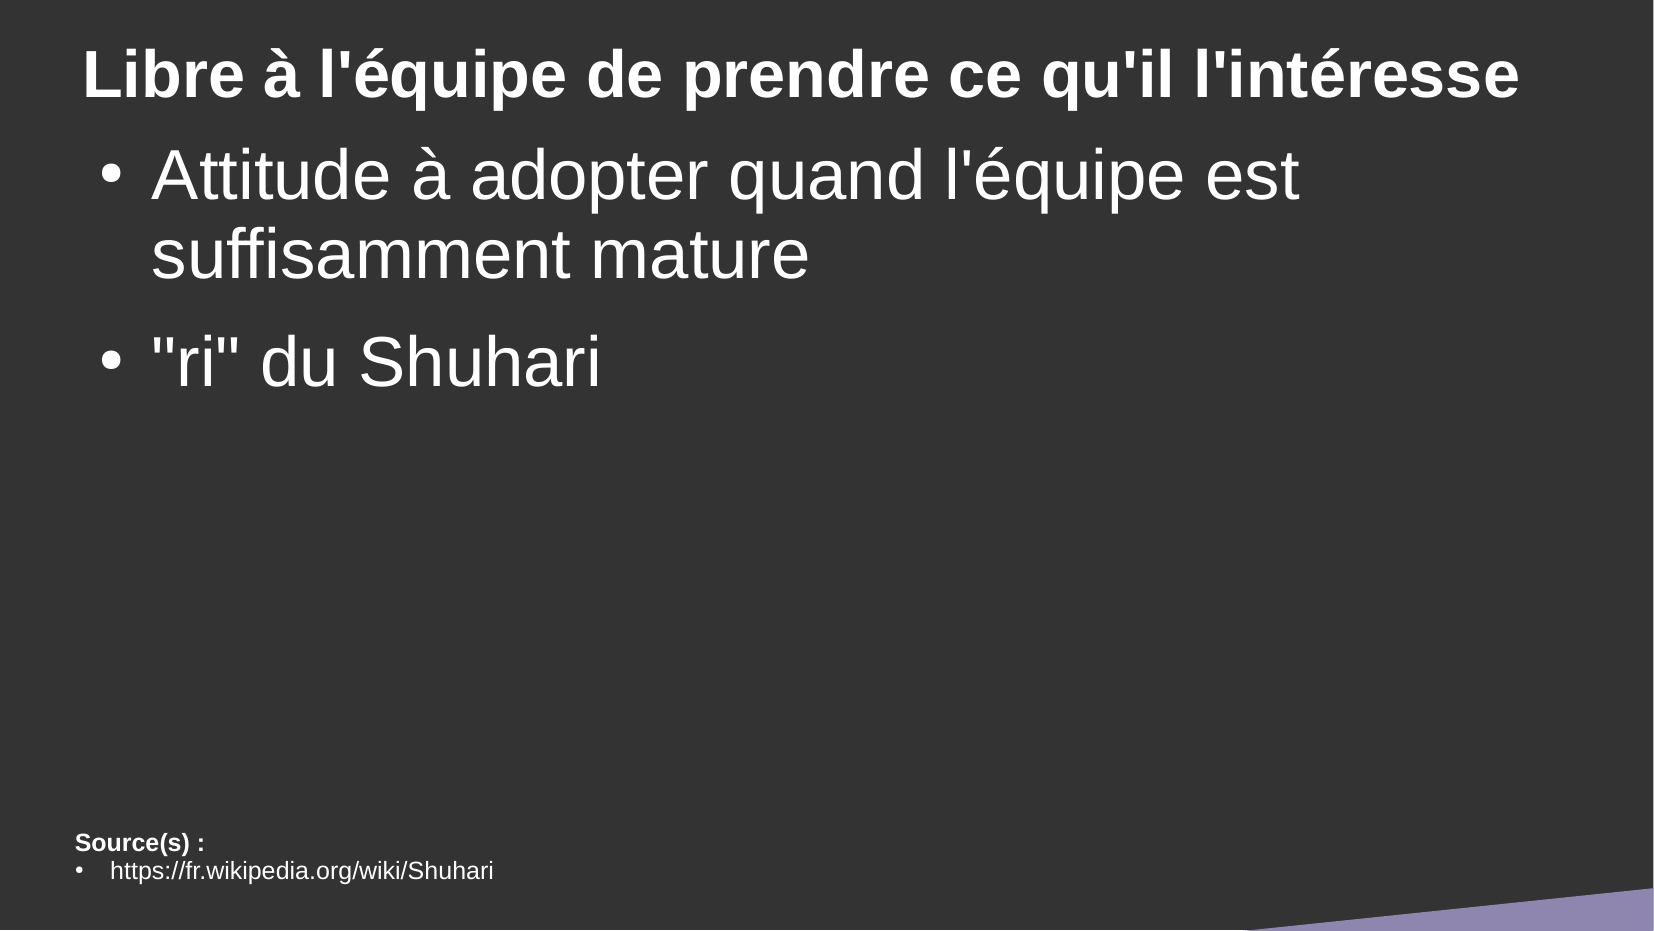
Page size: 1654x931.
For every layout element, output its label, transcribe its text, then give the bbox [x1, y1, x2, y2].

text_box [1242, 888, 1654, 931]
text_box Source(s) : https://fr.wikipedia.org/wiki/Shuhari [60, 821, 1546, 921]
list Attitude à adopter quand l'équipe est suffisamment mature "ri" du Shuhari [80, 135, 1620, 777]
title Libre à l'équipe de prendre ce qu'il l'intéresse [82, 37, 1571, 122]
